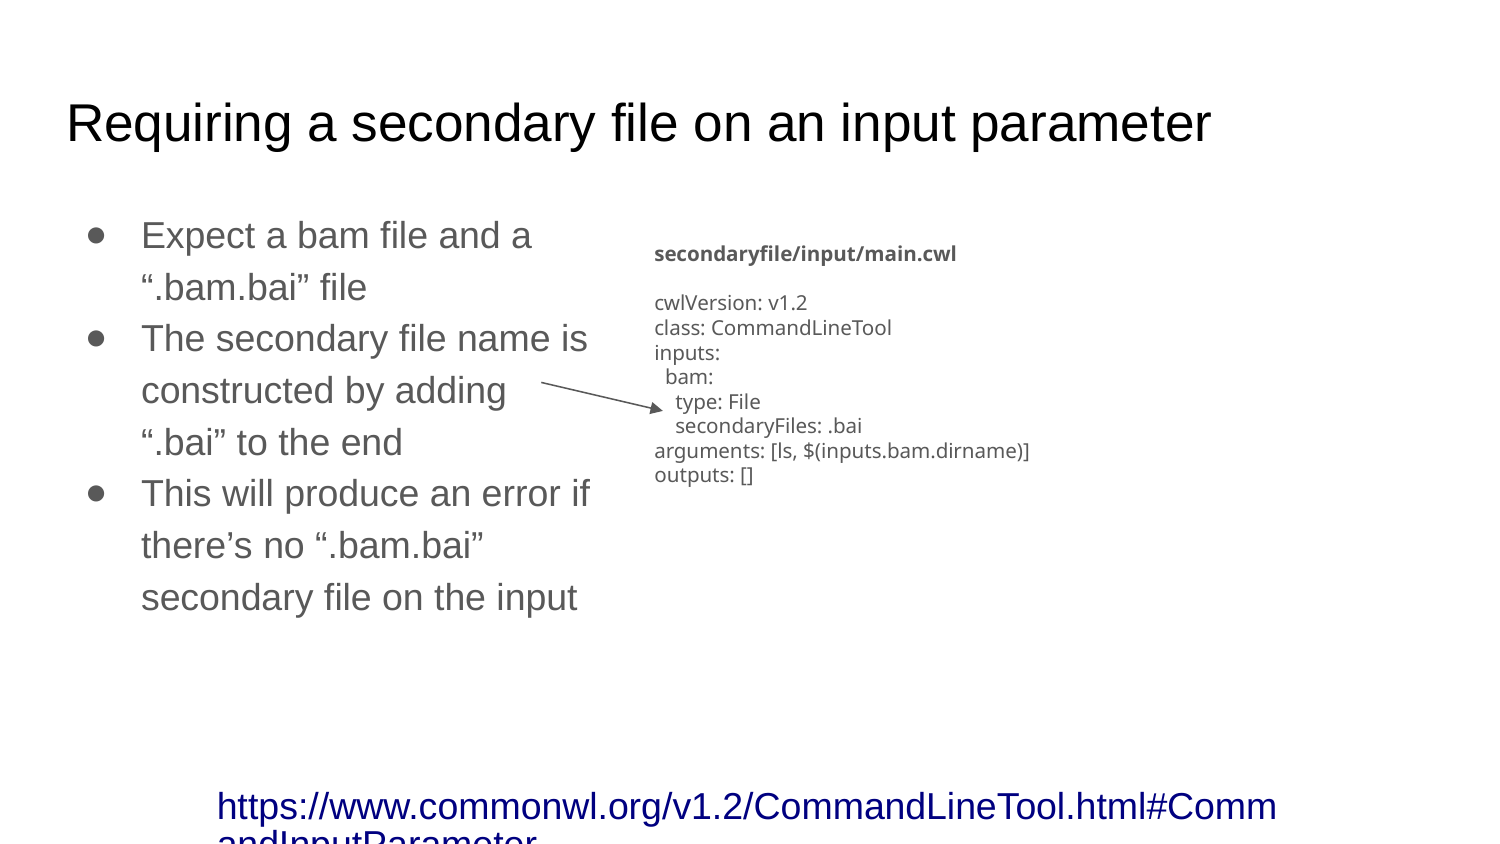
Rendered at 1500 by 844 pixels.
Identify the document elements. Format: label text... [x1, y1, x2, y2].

text_box https://www.commonwl.org/v1.2/CommandLineTool.html#CommandInputParameter [201, 767, 1313, 843]
title Requiring a secondary file on an input parameter [51, 72, 1449, 167]
list Expect a bam file and a “.bam.bai” file The secondary file name is constructed by adding “.bai” to the end This will produce an error if there’s no “.bam.bai” secondary file on the input [51, 189, 608, 750]
list secondaryfile/input/main.cwl cwlVersion: v1.2 class: CommandLineTool inputs: bam: type: File secondaryFiles: .bai arguments: [ls, $(inputs.bam.dirname)] outputs: [] [639, 226, 1418, 618]
